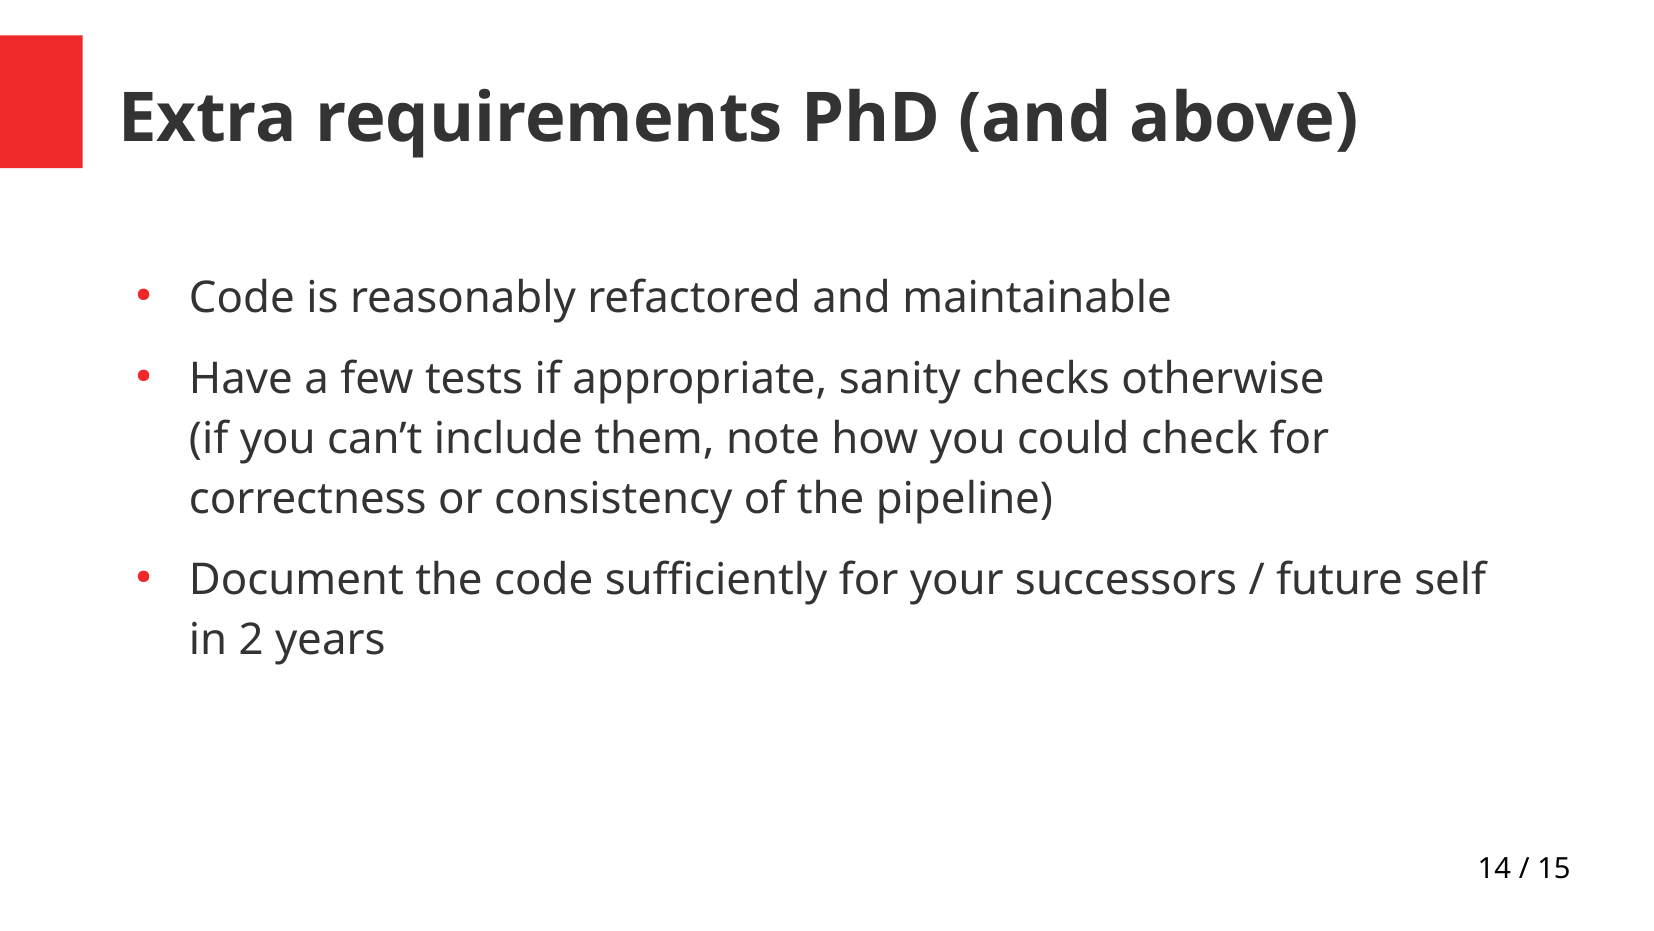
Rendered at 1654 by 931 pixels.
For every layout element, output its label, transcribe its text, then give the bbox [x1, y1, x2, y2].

title Extra requirements PhD (and above) [118, 36, 1571, 193]
list Code is reasonably refactored and maintainable Have a few tests if appropriate, sanity checks otherwise (if you can’t include them, note how you could check for correctness or consistency of the pipeline) Document the code sufficiently for your successors / future self in 2 years [118, 265, 1536, 806]
